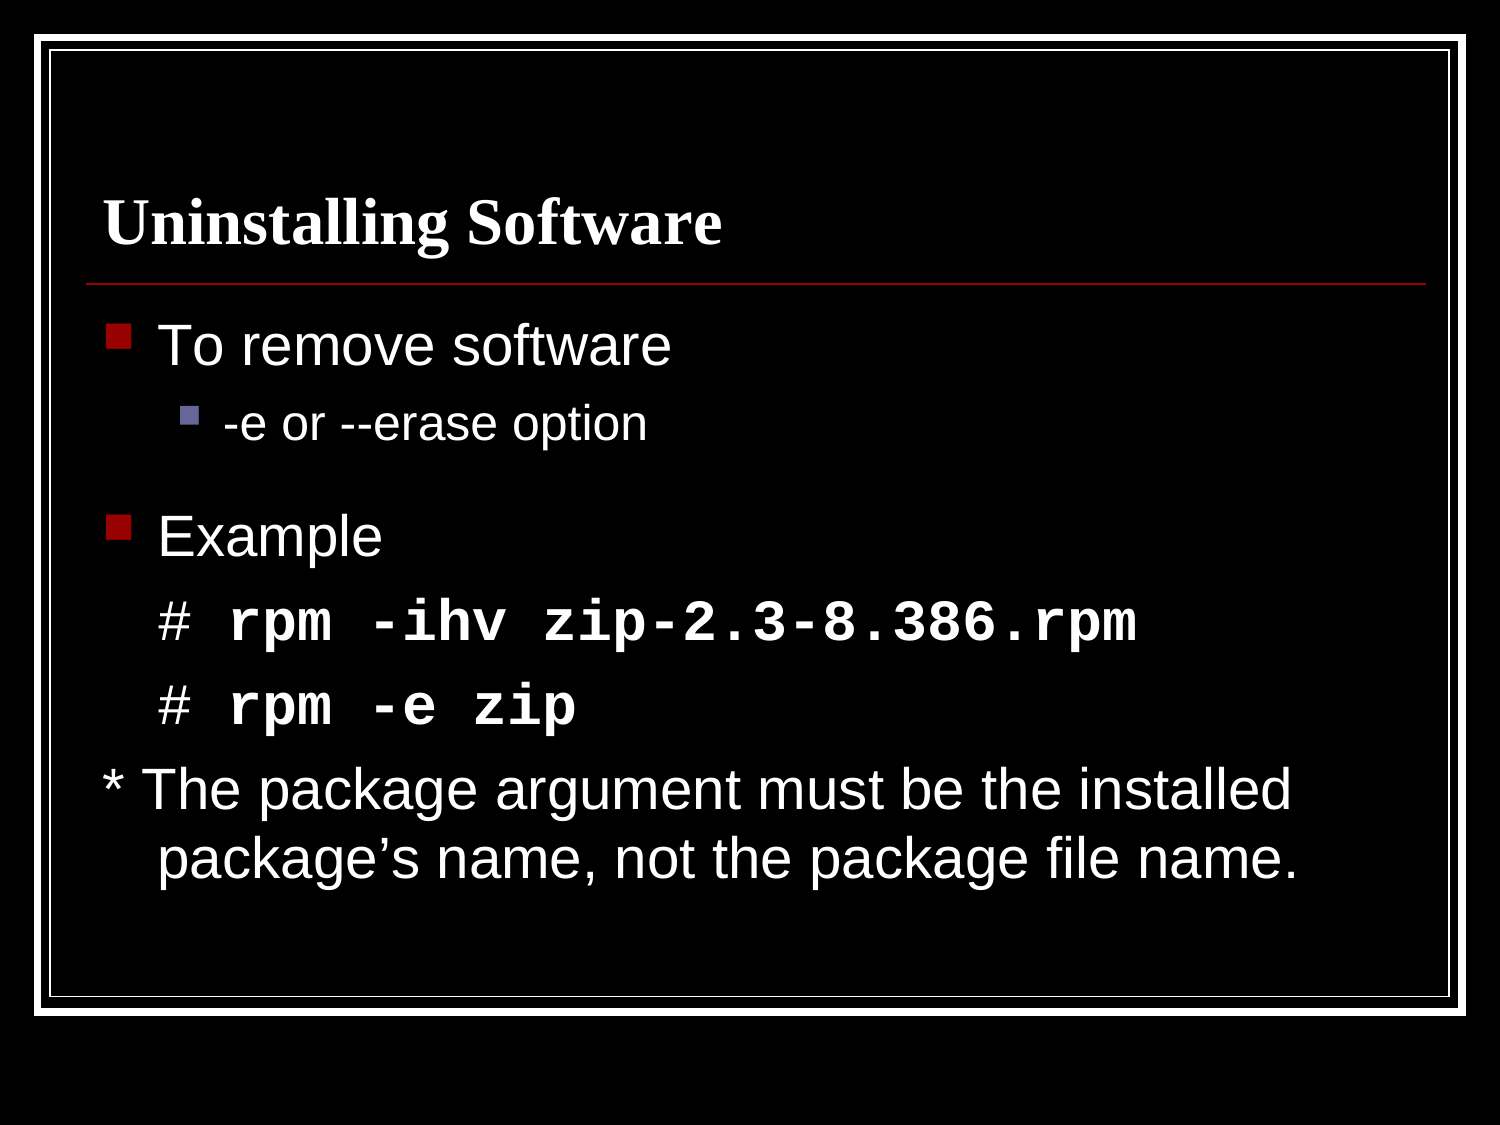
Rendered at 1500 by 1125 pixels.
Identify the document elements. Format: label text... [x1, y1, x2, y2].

list To remove software -e or --erase option Example # rpm -ihv zip-2.3-8.386.rpm # rpm -e zip * The package argument must be the installed package’s name, not the package file name. [87, 299, 1426, 963]
title Uninstalling Software [87, 77, 1426, 266]
